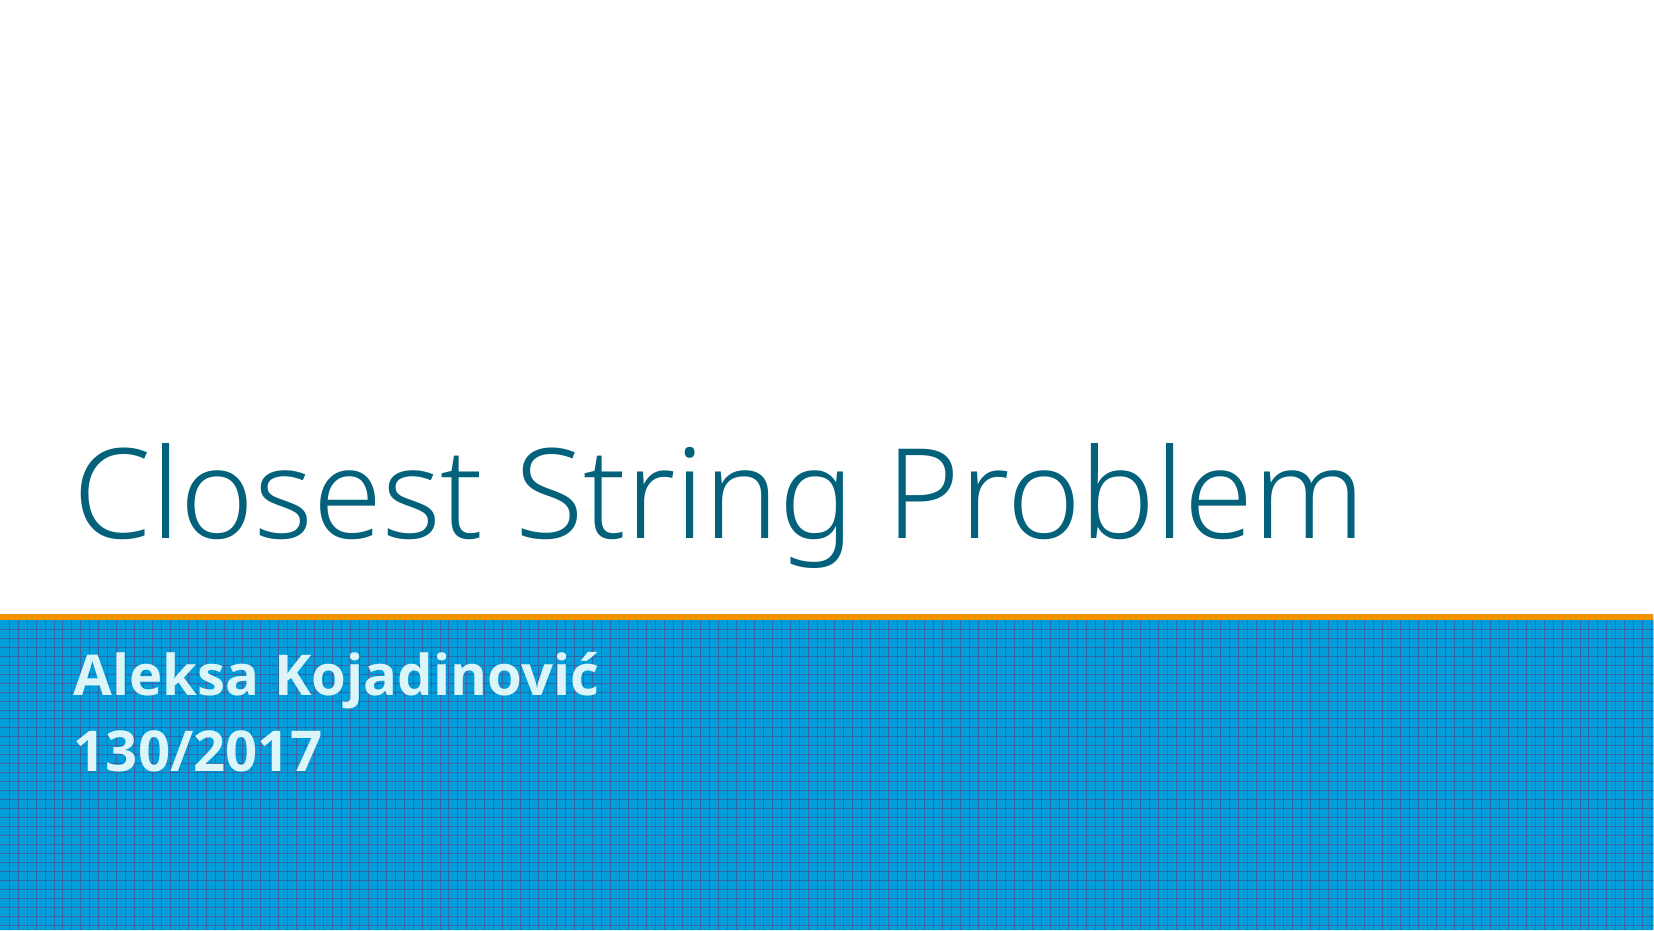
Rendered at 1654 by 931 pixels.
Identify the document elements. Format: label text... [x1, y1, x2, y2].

subtitle Aleksa Kojadinović 130/2017 [73, 634, 1551, 827]
title Closest String Problem [73, 44, 1551, 576]
